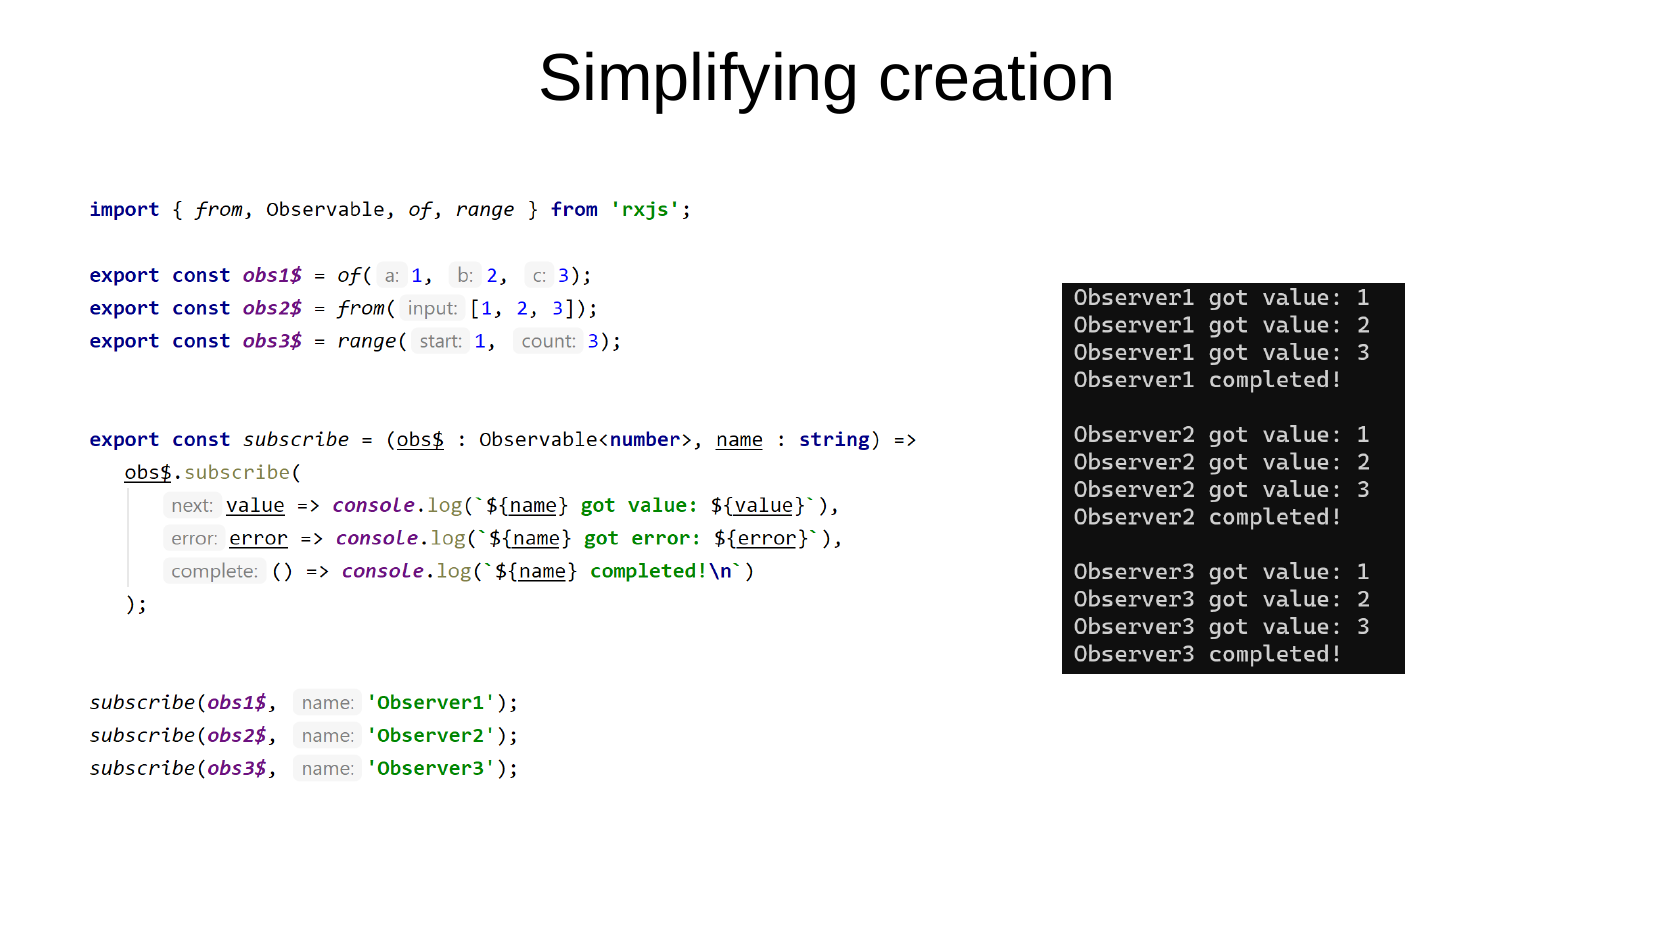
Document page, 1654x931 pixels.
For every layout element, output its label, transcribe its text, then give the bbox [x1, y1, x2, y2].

picture [1062, 283, 1405, 674]
title Simplifying creation [82, 37, 1571, 119]
picture [56, 165, 945, 806]
